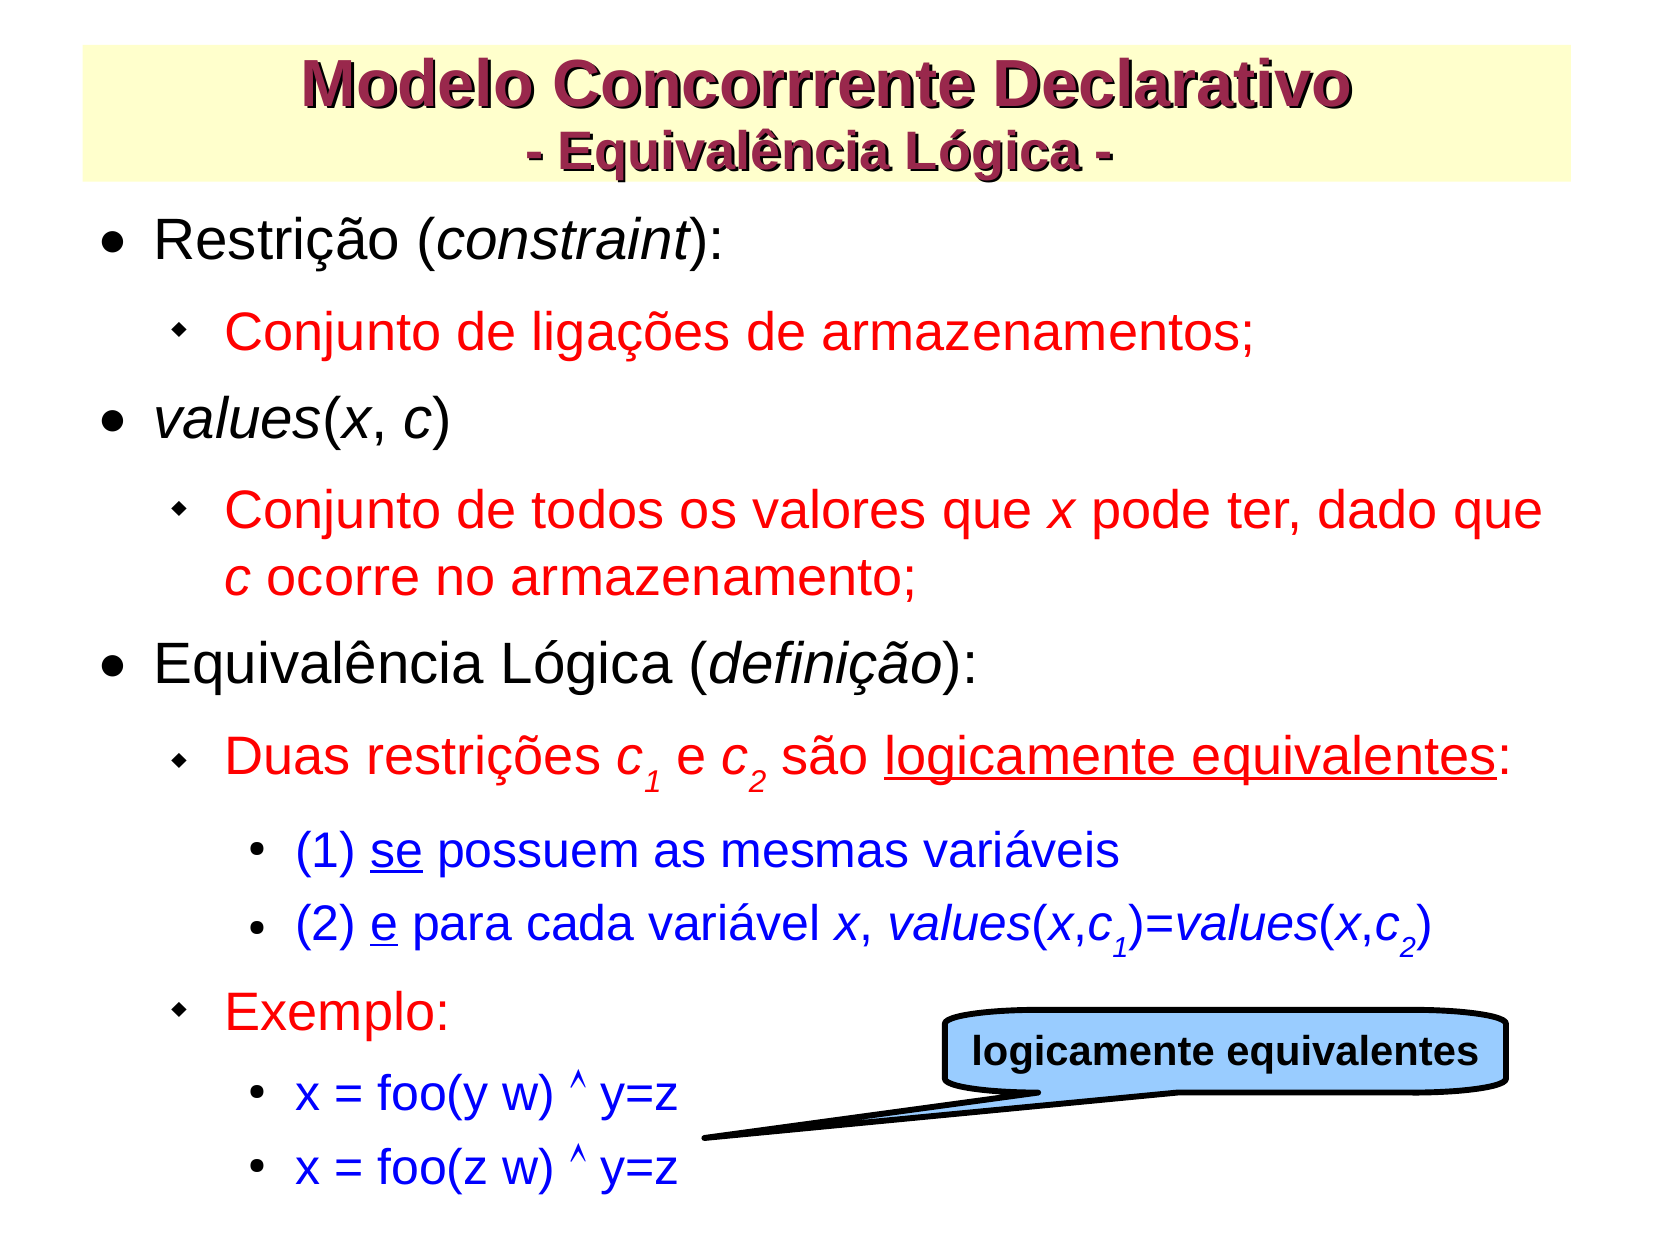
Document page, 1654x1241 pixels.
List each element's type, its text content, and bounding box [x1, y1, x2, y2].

title Modelo Concorrrente Declarativo - Equivalência Lógica - [82, 44, 1571, 182]
list Restrição (constraint): Conjunto de ligações de armazenamentos; values(x, c) Conjunto de todos os valores que x pode ter, dado que c ocorre no armazenamento; Equivalência Lógica (definição): Duas restrições c1 e c2 são logicamente equivalentes: (1) se possuem as mesmas variáveis (2) e para cada variável x, values(x,c1)=values(x,c2) Exemplo: x = foo(y w)  y=z x = foo(z w)  y=z [82, 206, 1571, 1217]
text_box logicamente equivalentes [704, 1009, 1506, 1138]
